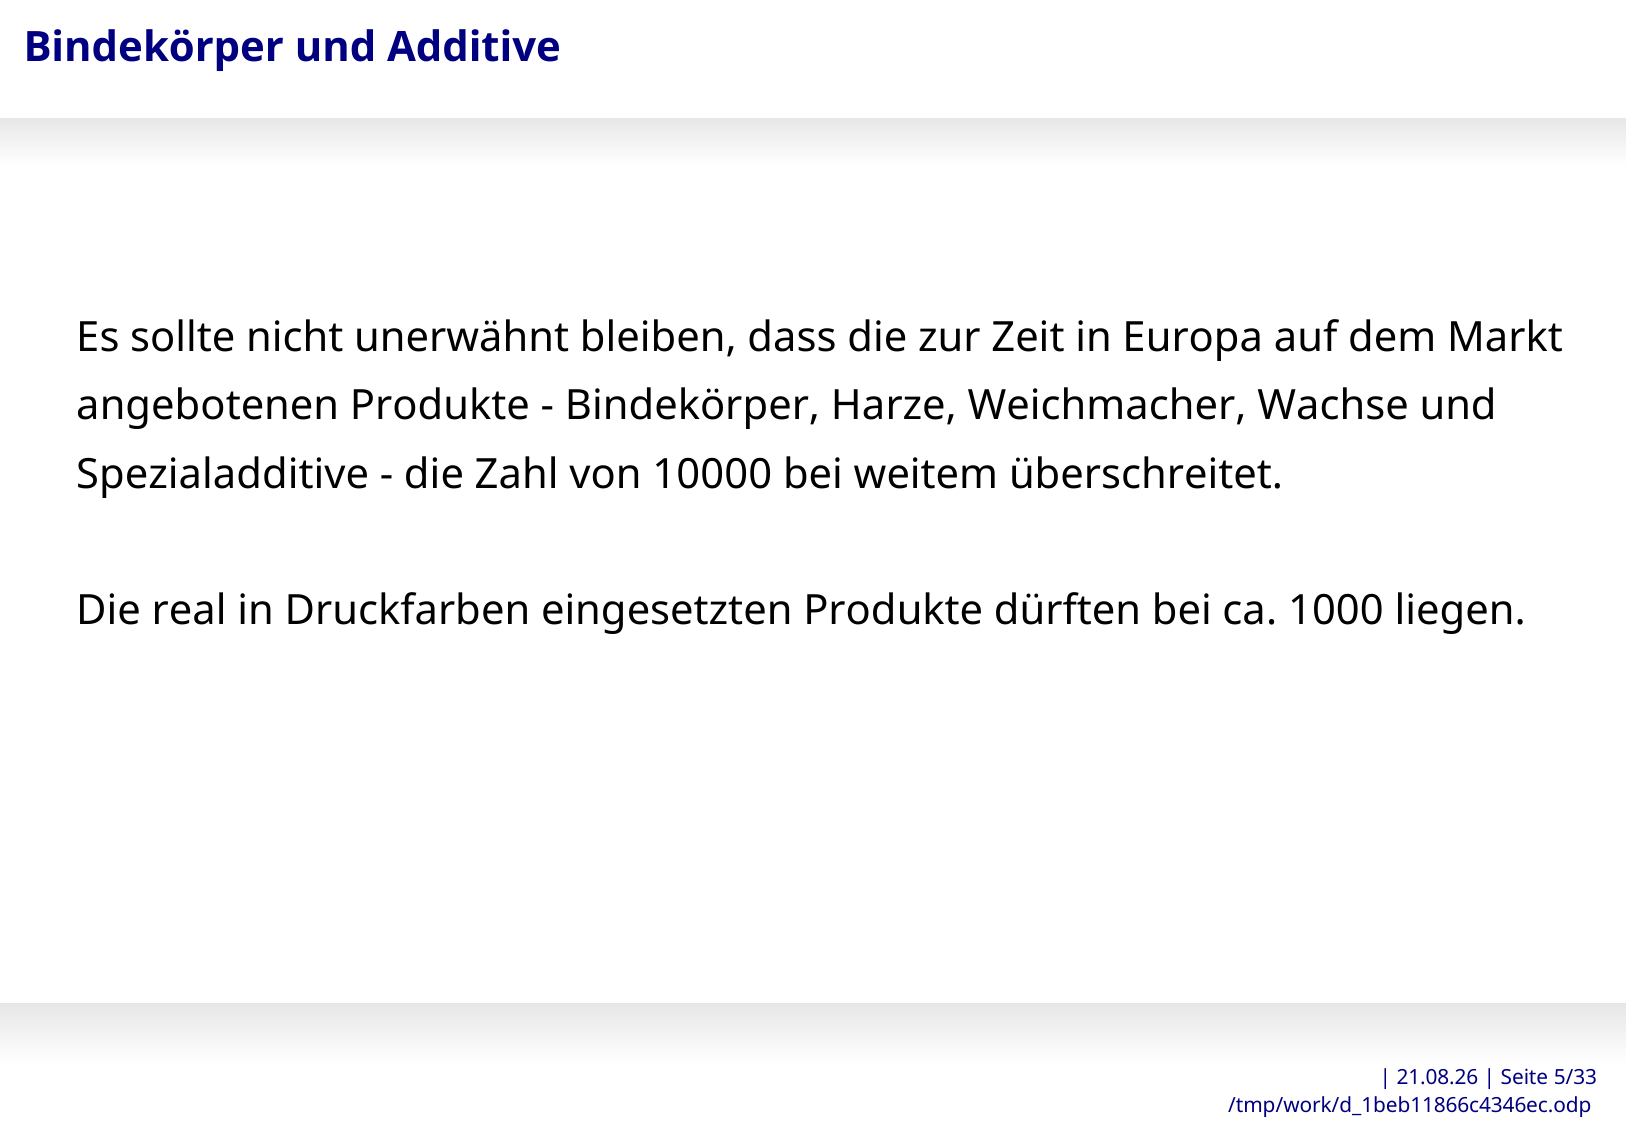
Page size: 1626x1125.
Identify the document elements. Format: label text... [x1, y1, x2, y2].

title Bindekörper und Additive [23, 5, 1600, 154]
list Es sollte nicht unerwähnt bleiben, dass die zur Zeit in Europa auf dem Markt angebotenen Produkte - Bindekörper, Harze, Weichmacher, Wachse und Spezialadditive - die Zahl von 10000 bei weitem überschreitet. Die real in Druckfarben eingesetzten Produkte dürften bei ca. 1000 liegen. [29, 295, 1594, 984]
